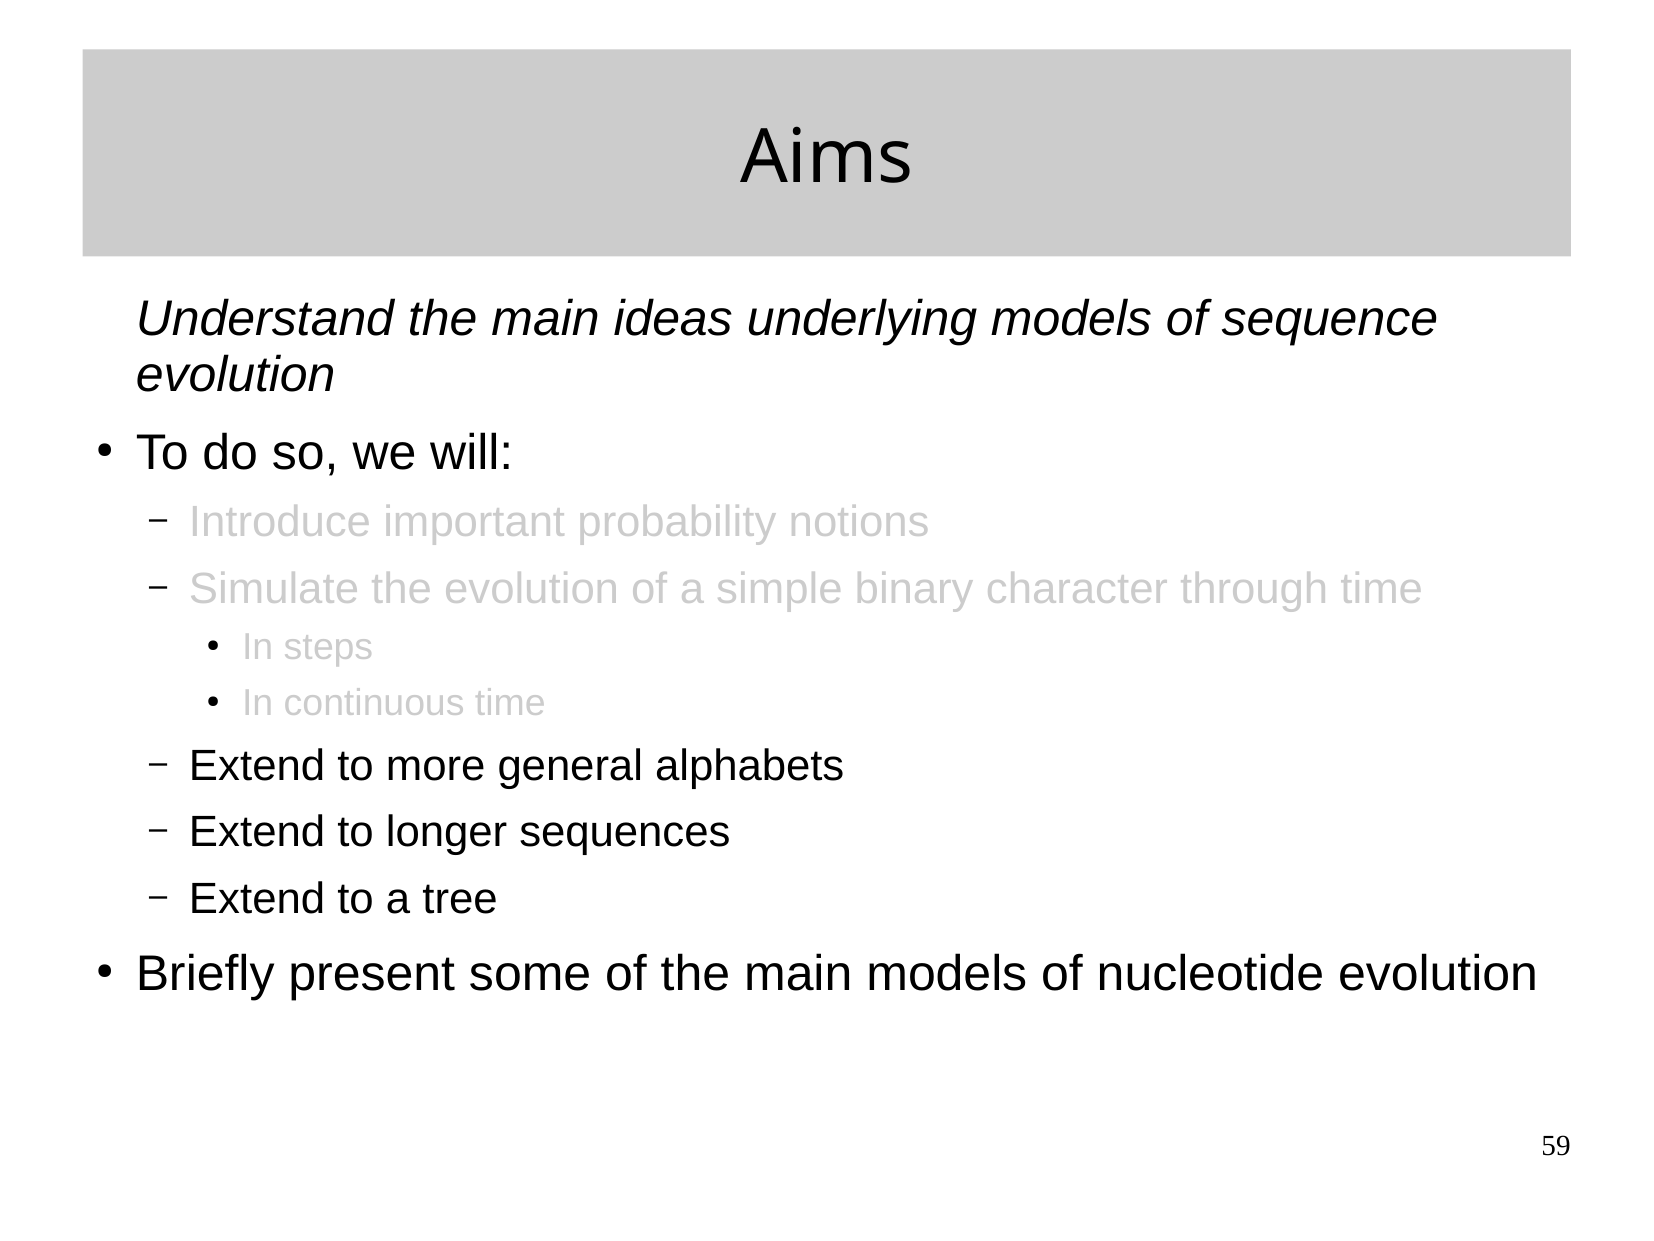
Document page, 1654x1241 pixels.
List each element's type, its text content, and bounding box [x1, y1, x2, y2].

list Understand the main ideas underlying models of sequence evolution To do so, we will: Introduce important probability notions Simulate the evolution of a simple binary character through time In steps In continuous time Extend to more general alphabets Extend to longer sequences Extend to a tree Briefly present some of the main models of nucleotide evolution [82, 290, 1571, 1010]
title Aims [82, 49, 1571, 257]
